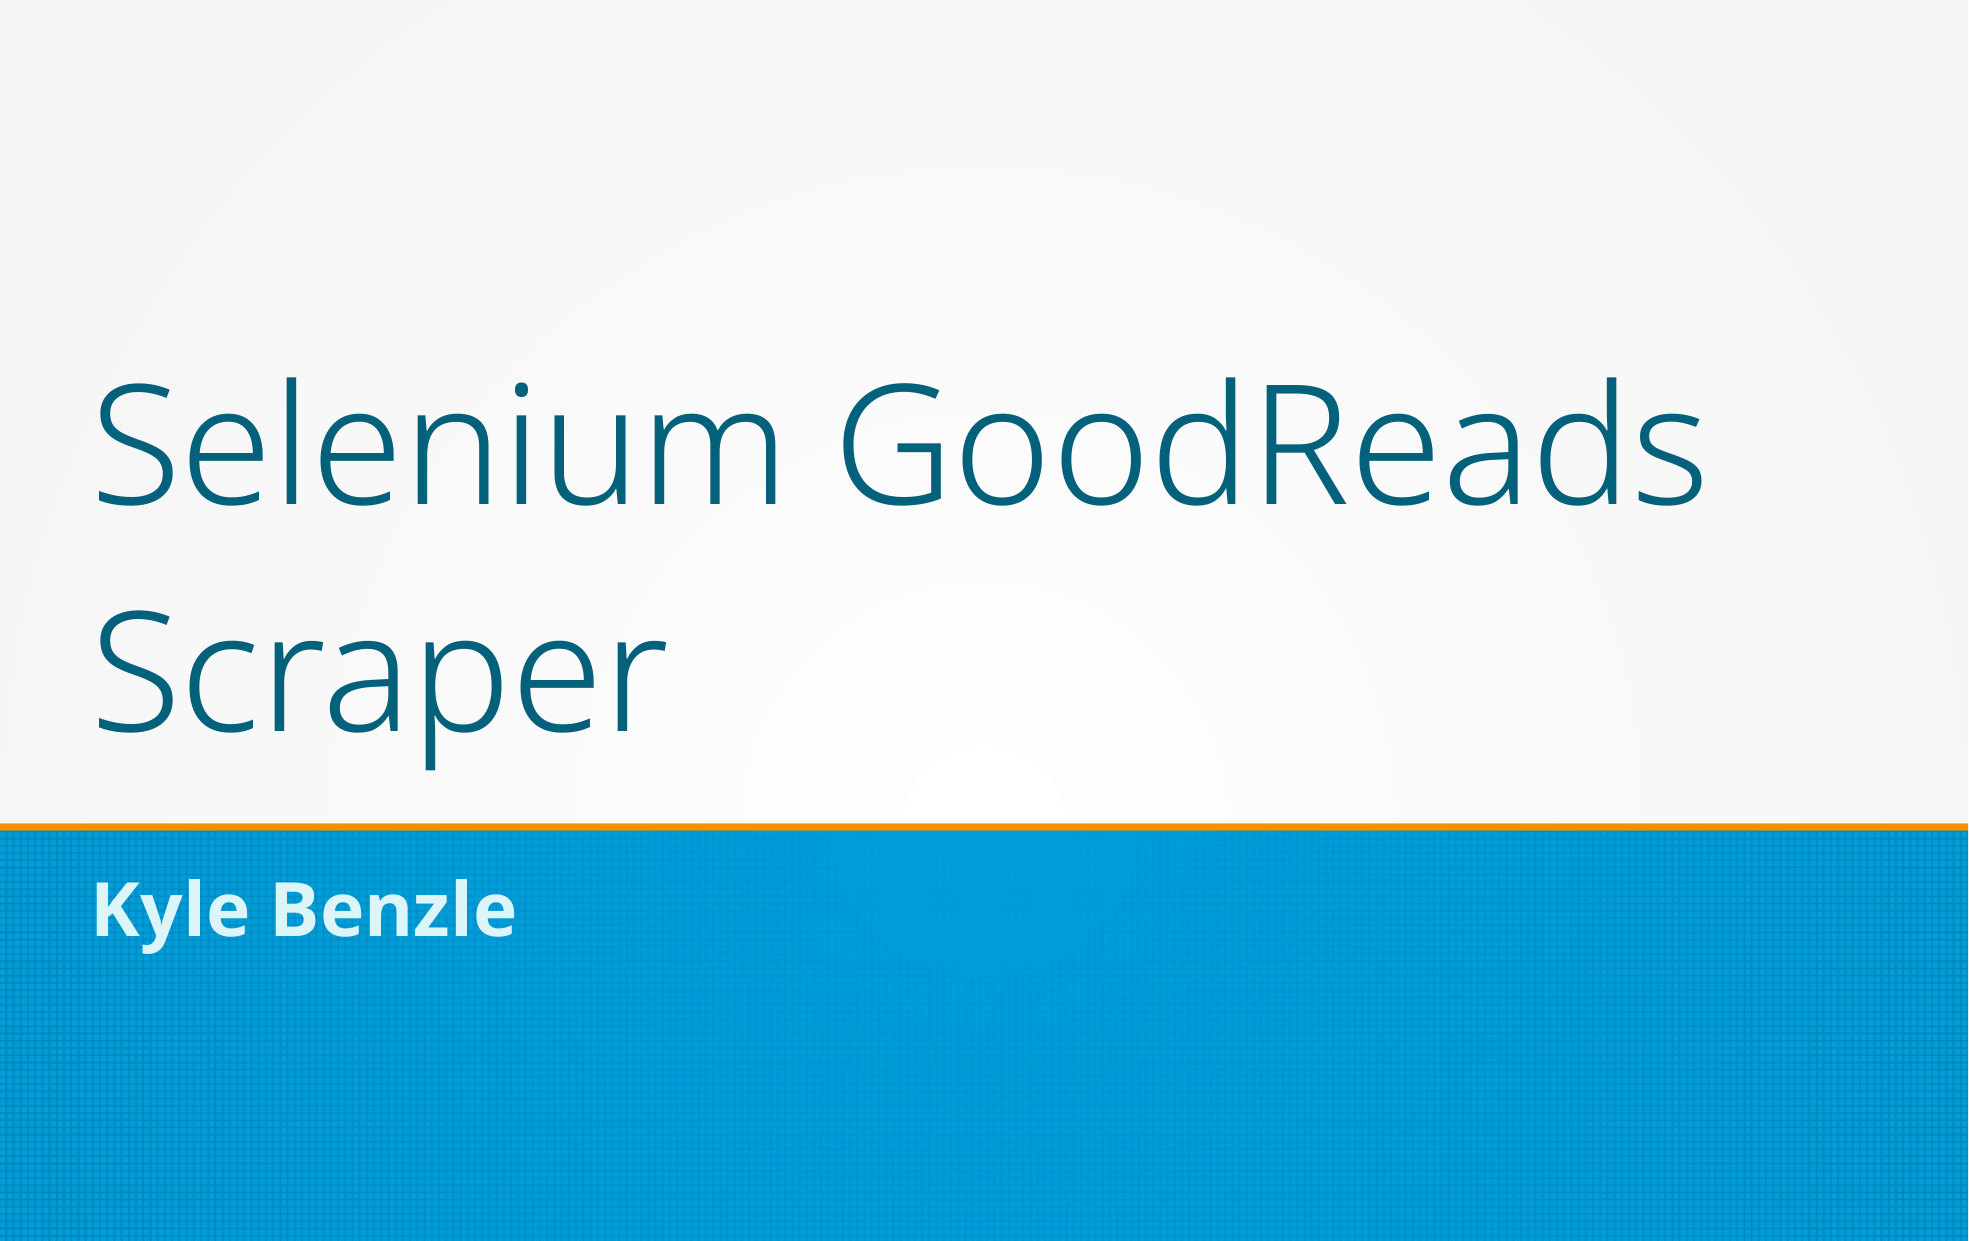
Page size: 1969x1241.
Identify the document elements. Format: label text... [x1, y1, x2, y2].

title Selenium GoodReads Scraper [89, 49, 1862, 781]
picture [0, 0, 1969, 830]
subtitle Kyle Benzle [90, 855, 1861, 1111]
